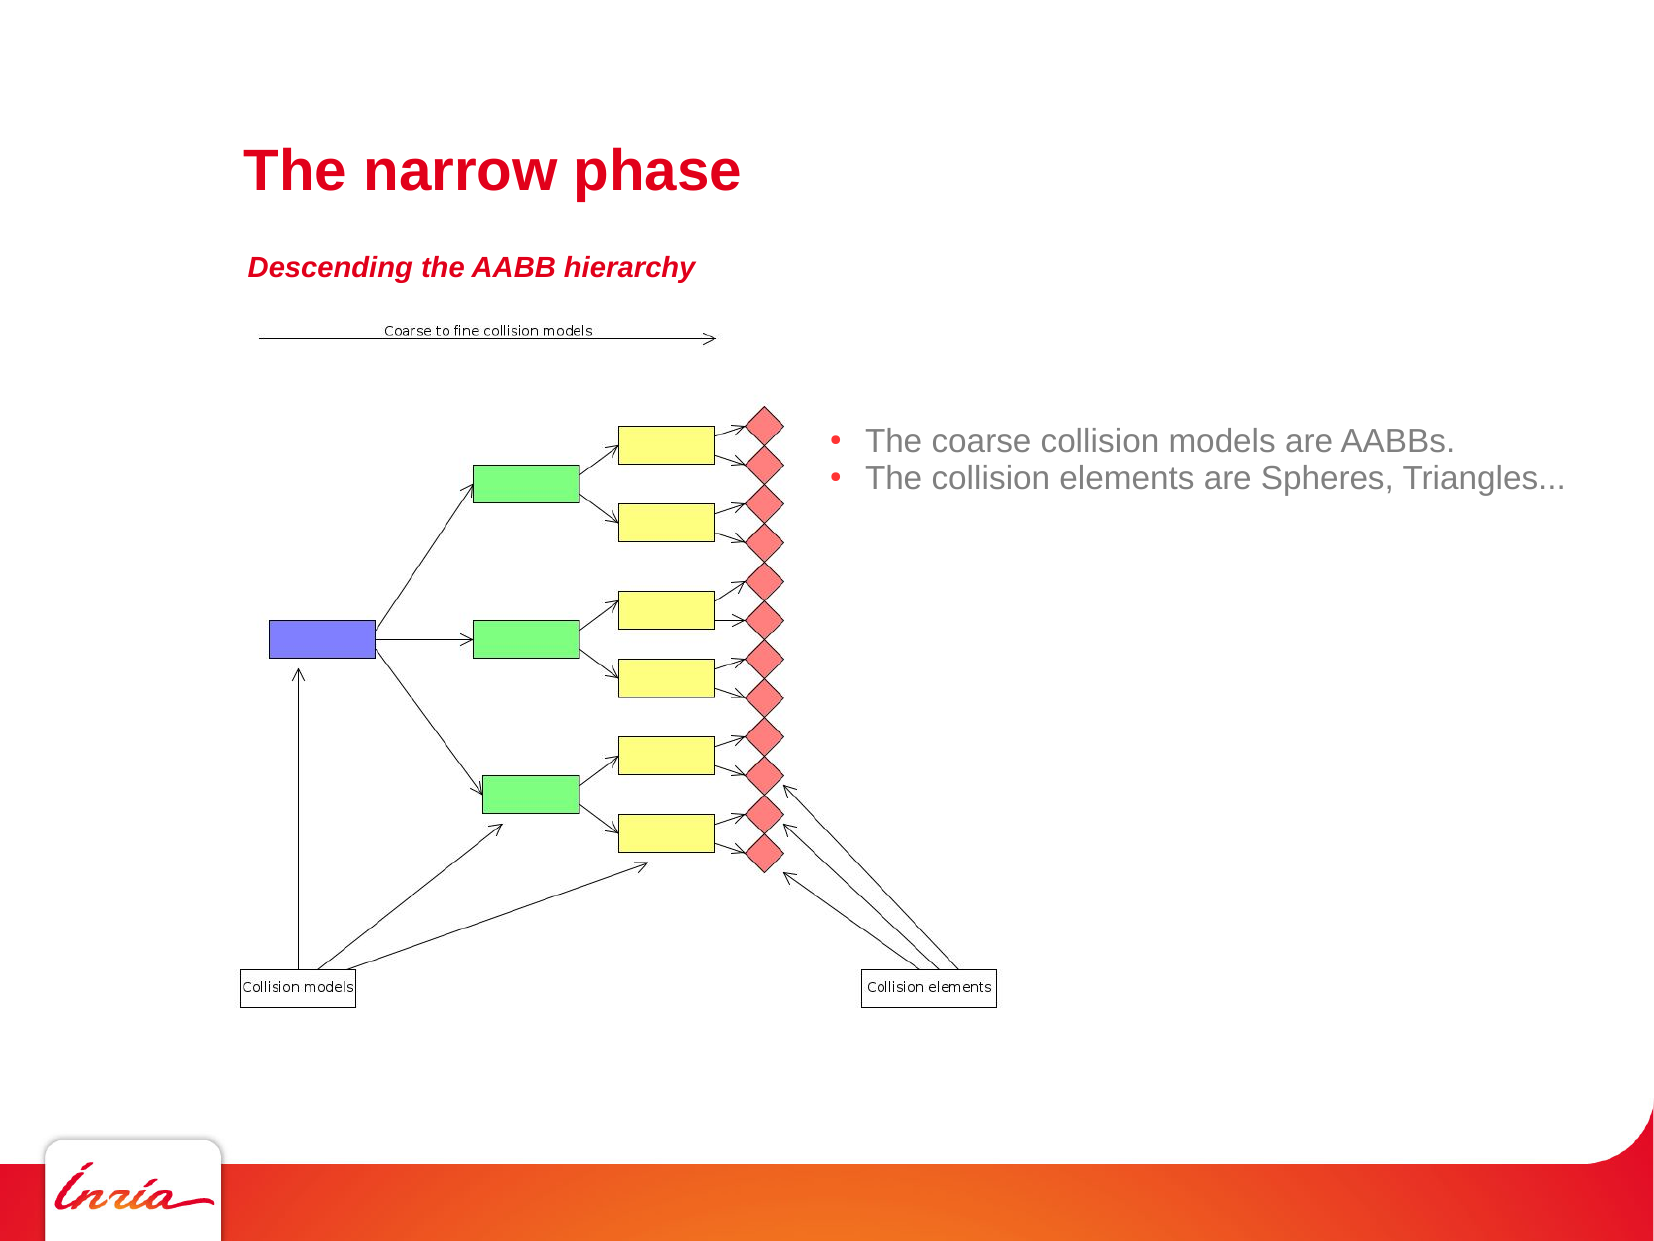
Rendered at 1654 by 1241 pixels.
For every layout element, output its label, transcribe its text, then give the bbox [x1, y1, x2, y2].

picture [0, 1044, 1654, 1241]
picture [210, 270, 1016, 1028]
text_box Descending the AABB hierarchy [232, 243, 800, 292]
title The narrow phase [244, 63, 1608, 271]
text_box The coarse collision models are AABBs. The collision elements are Spheres, Triangles... [814, 377, 1654, 504]
